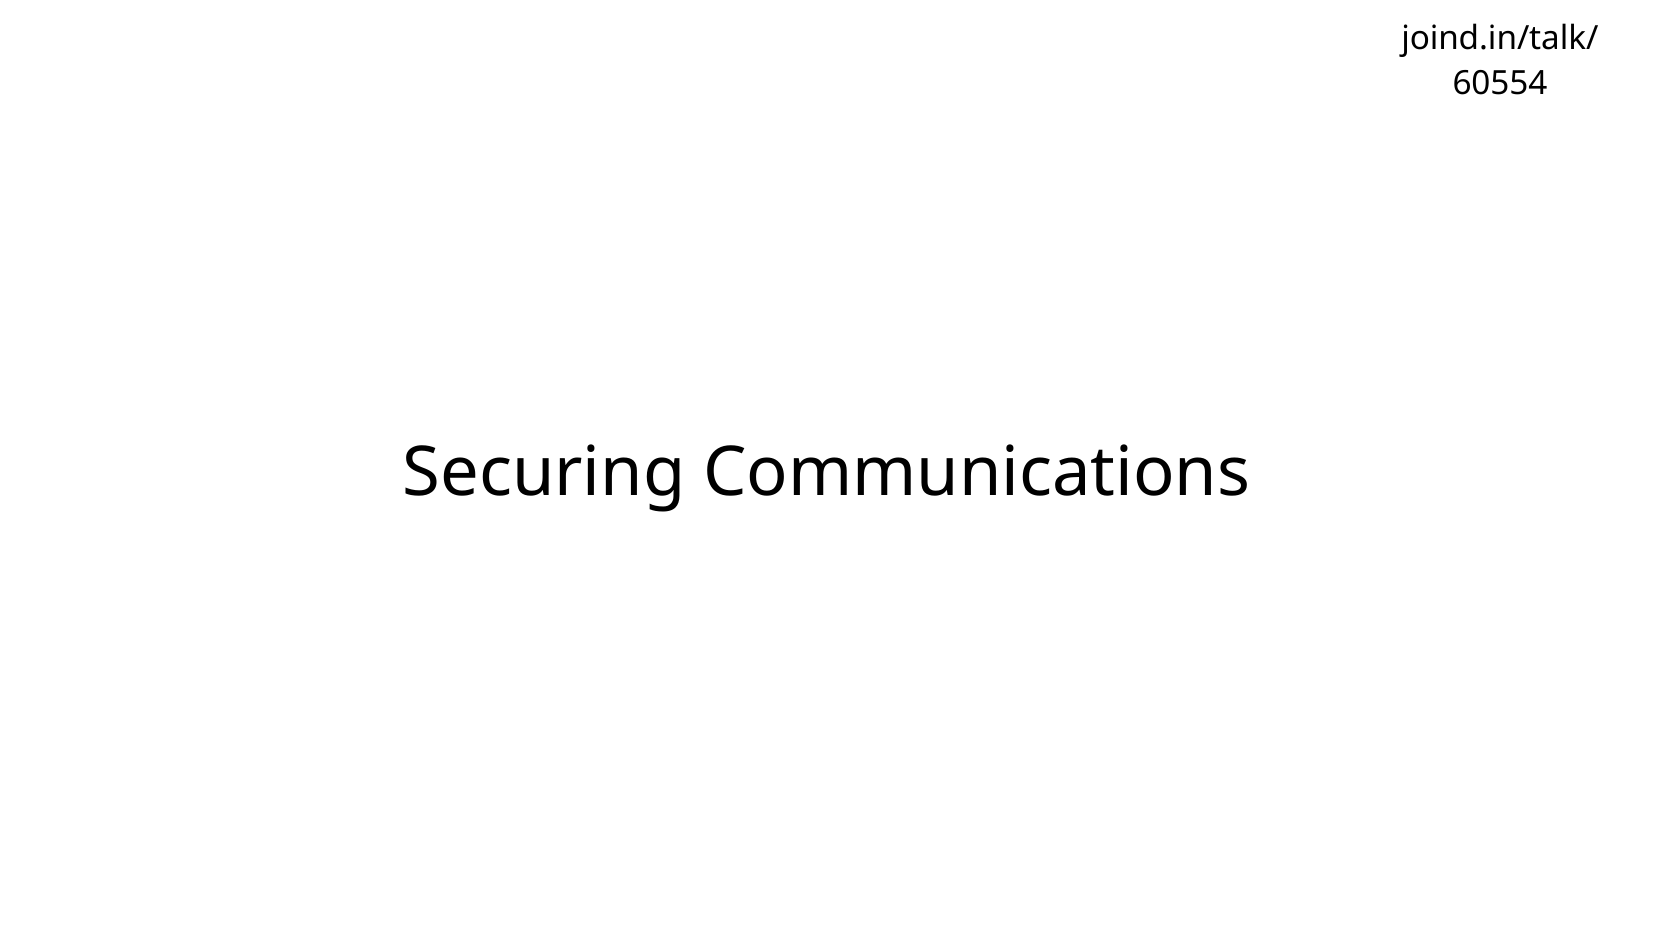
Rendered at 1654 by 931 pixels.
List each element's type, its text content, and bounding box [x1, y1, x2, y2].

title Securing Communications [82, 391, 1571, 547]
